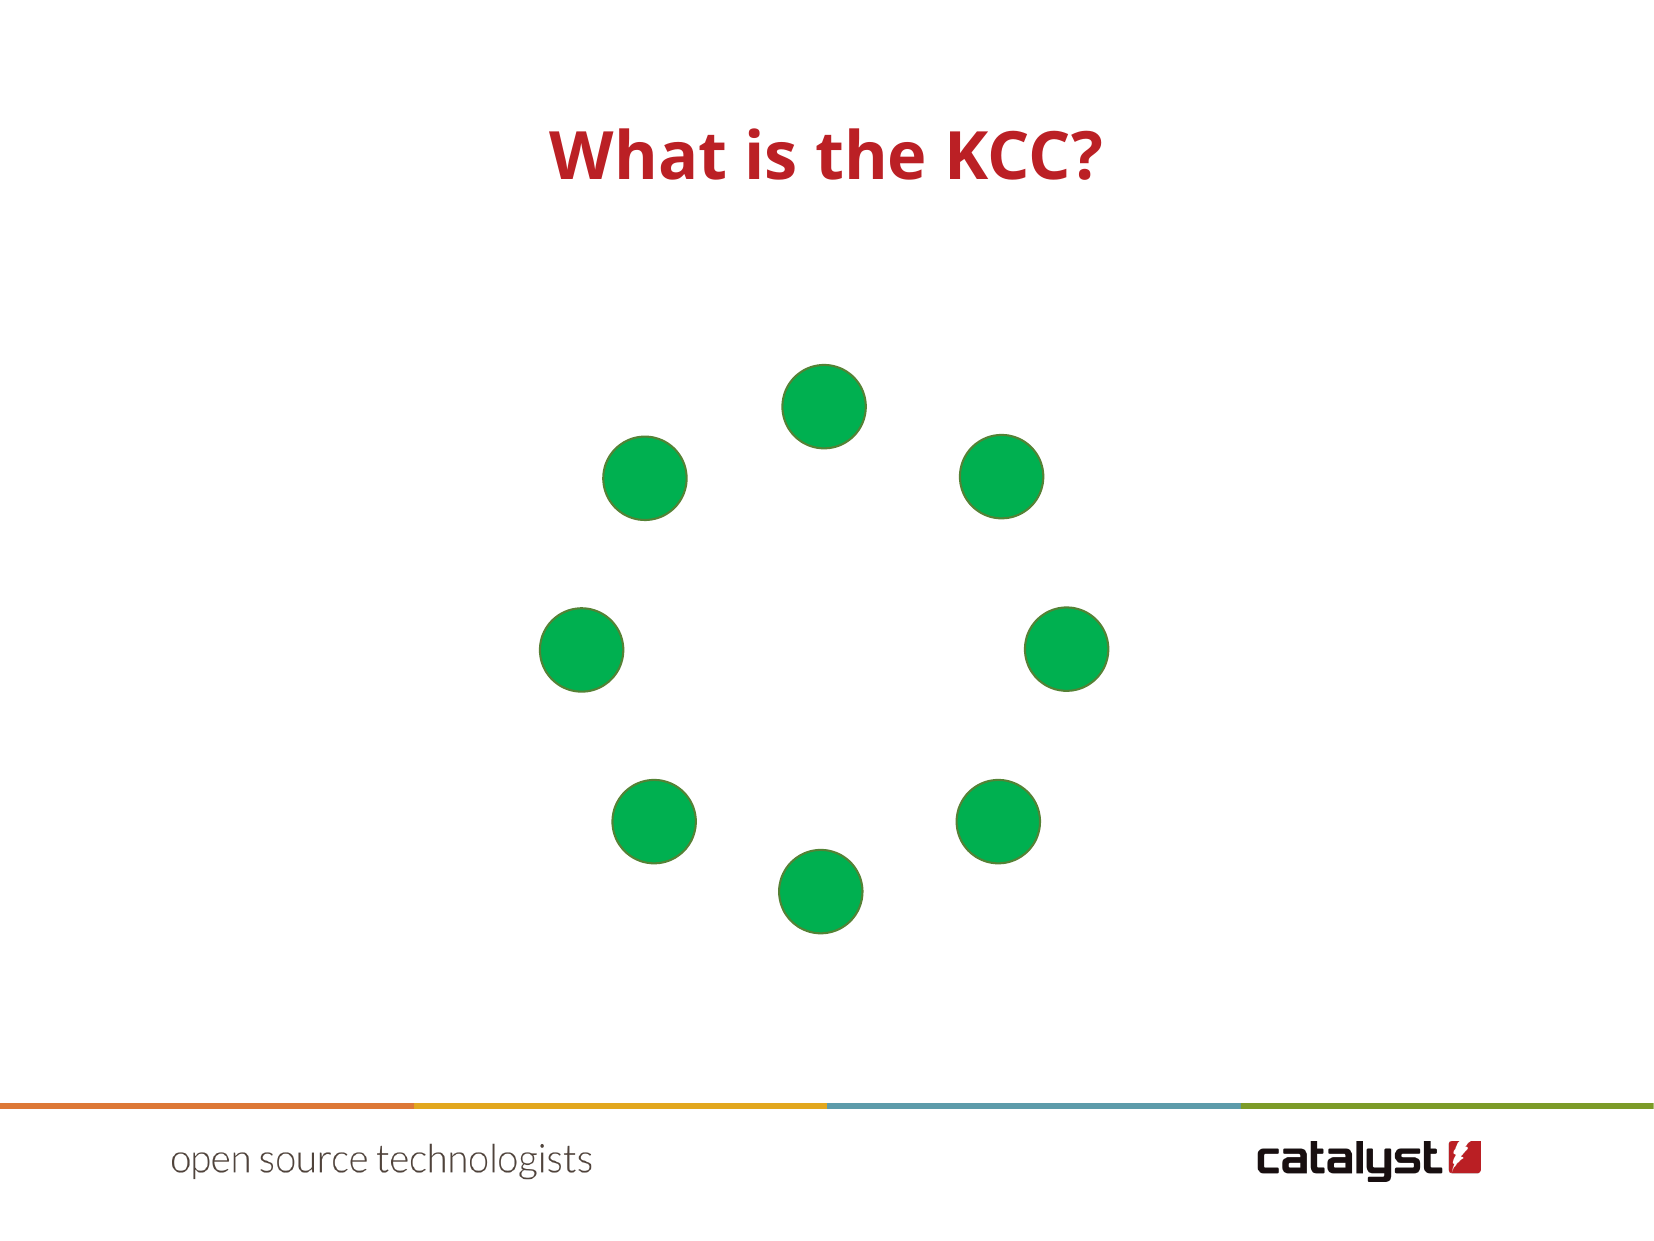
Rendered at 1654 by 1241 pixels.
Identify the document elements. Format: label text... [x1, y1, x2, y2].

text_box [959, 434, 1044, 519]
text_box [1024, 607, 1109, 691]
text_box [539, 608, 624, 692]
text_box [612, 779, 696, 864]
text_box [603, 436, 687, 520]
text_box [956, 779, 1041, 864]
text_box [779, 849, 863, 934]
title What is the KCC? [82, 49, 1571, 257]
text_box [782, 364, 866, 449]
